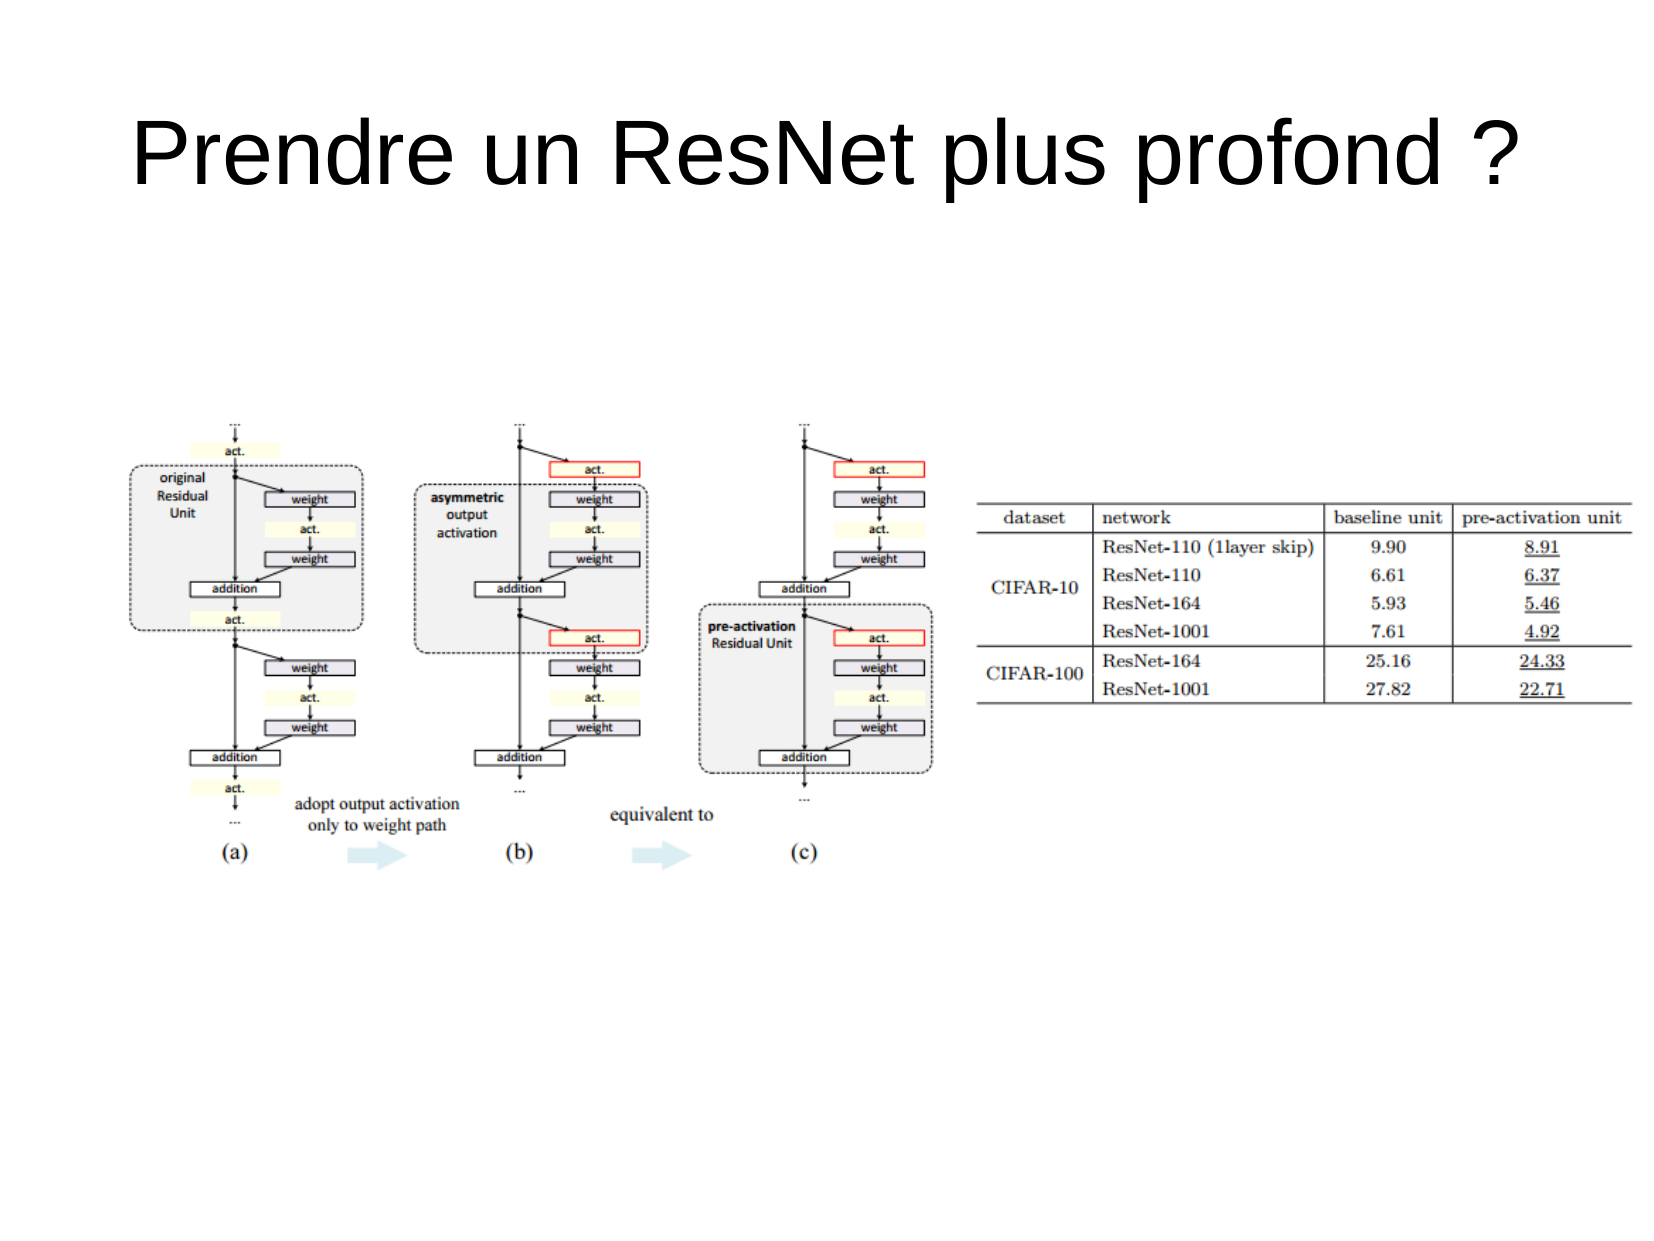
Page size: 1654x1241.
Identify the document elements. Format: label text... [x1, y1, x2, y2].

picture [118, 413, 948, 886]
title Prendre un ResNet plus profond ? [82, 49, 1571, 257]
picture [951, 501, 1654, 722]
